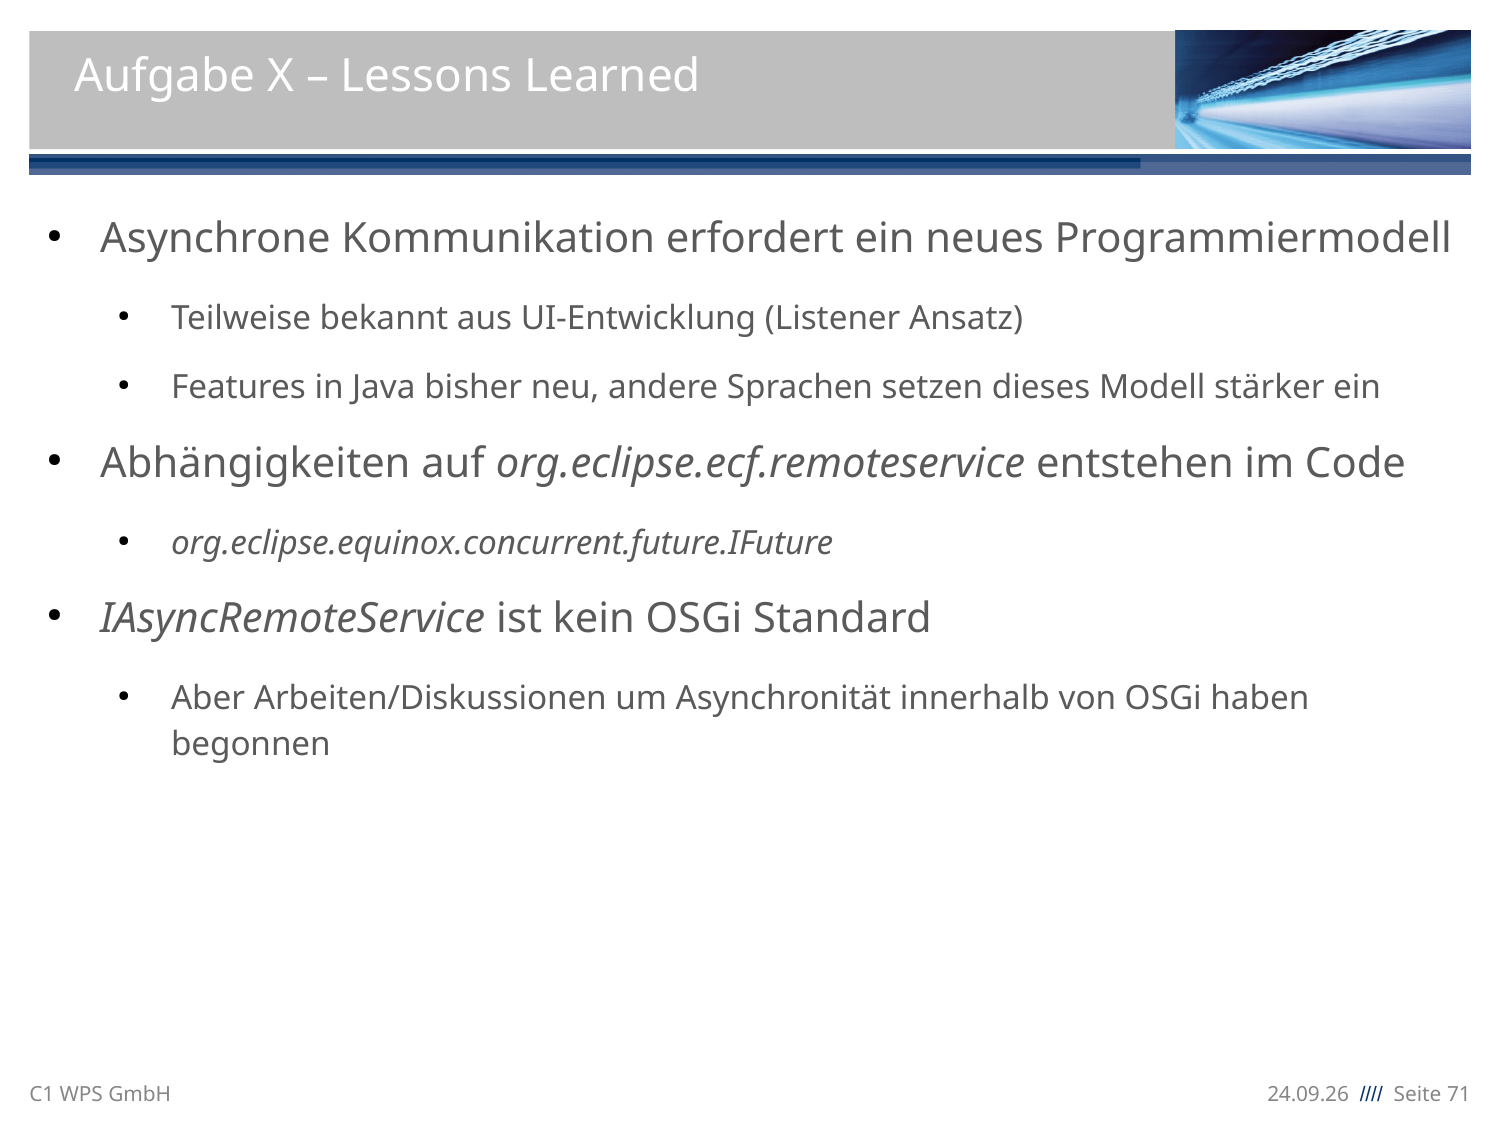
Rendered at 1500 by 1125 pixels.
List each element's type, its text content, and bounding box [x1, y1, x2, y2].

picture [1175, 30, 1471, 149]
list Asynchrone Kommunikation erfordert ein neues Programmiermodell Teilweise bekannt aus UI-Entwicklung (Listener Ansatz) Features in Java bisher neu, andere Sprachen setzen dieses Modell stärker ein Abhängigkeiten auf org.eclipse.ecf.remoteservice entstehen im Code org.eclipse.equinox.concurrent.future.IFuture IAsyncRemoteService ist kein OSGi Standard Aber Arbeiten/Diskussionen um Asynchronität innerhalb von OSGi haben begonnen [29, 208, 1471, 1059]
title Aufgabe X – Lessons Learned [29, 31, 1176, 150]
picture [29, 154, 1471, 175]
